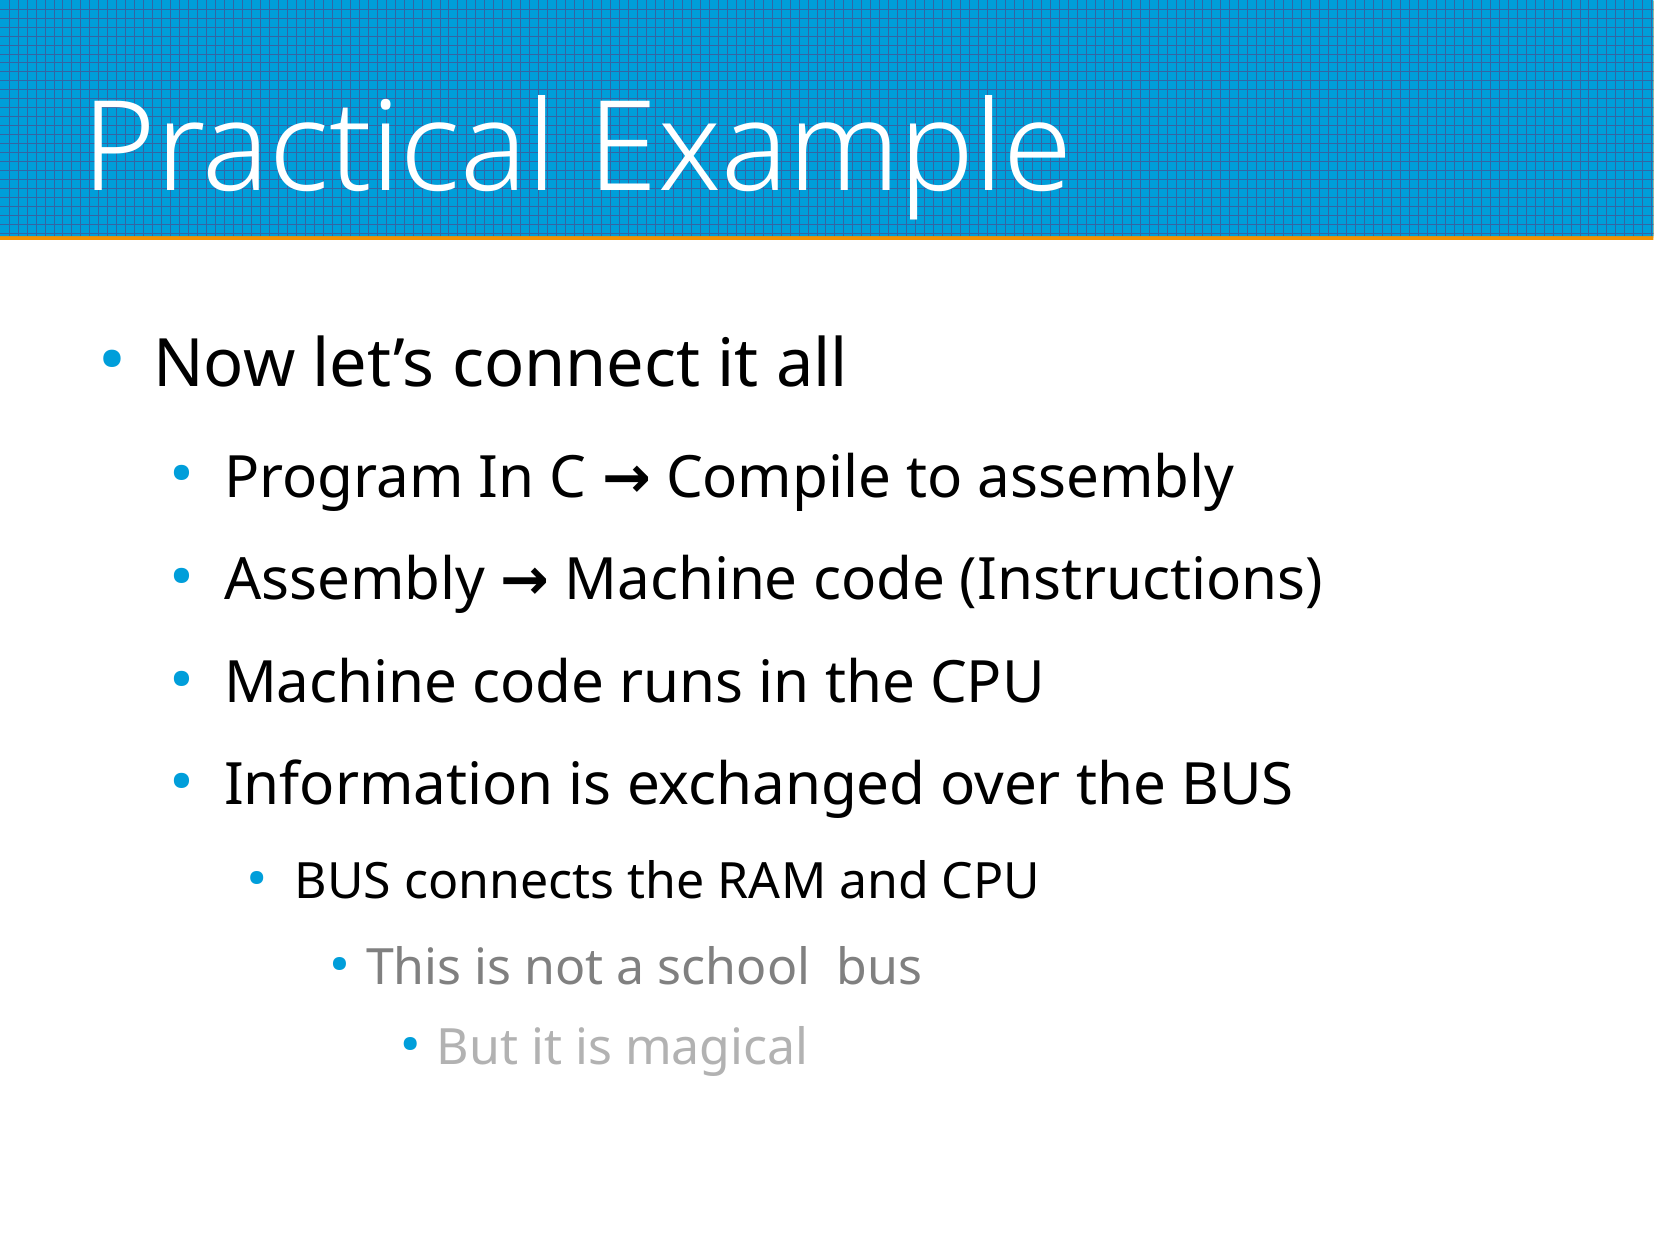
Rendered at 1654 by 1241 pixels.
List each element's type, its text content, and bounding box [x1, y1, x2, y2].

title Practical Example [82, 19, 1571, 227]
list Now let’s connect it all Program In C → Compile to assembly Assembly → Machine code (Instructions) Machine code runs in the CPU Information is exchanged over the BUS BUS connects the RAM and CPU This is not a school bus But it is magical [82, 314, 1563, 1081]
